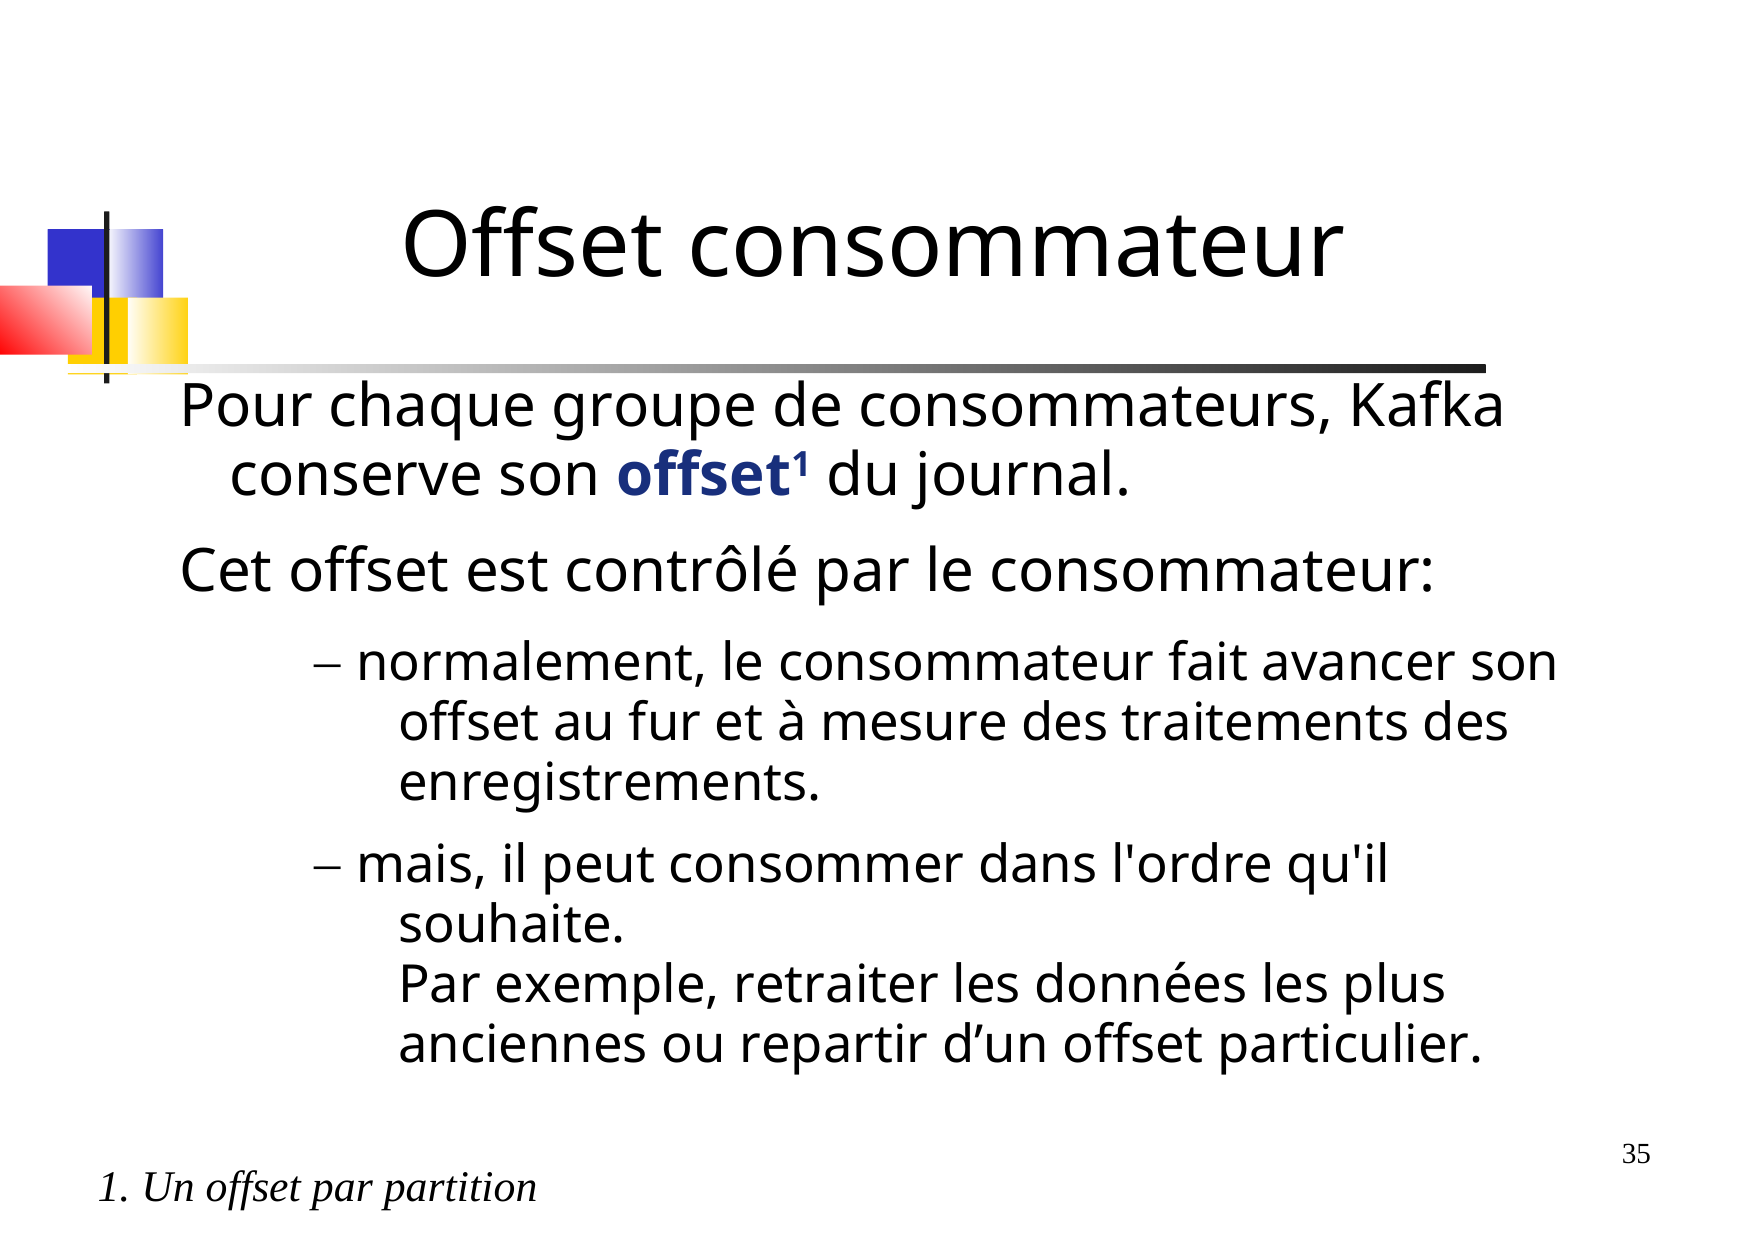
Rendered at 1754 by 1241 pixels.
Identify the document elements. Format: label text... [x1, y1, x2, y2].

text_box 1. Un offset par partition [82, 1154, 554, 1220]
list Pour chaque groupe de consommateurs, Kafka conserve son offset1 du journal. Cet offset est contrôlé par le consommateur: normalement, le consommateur fait avancer son offset au fur et à mesure des traitements des enregistrements. mais, il peut consommer dans l'ordre qu'il souhaite. Par exemple, retraiter les données les plus anciennes ou repartir d’un offset particulier. [179, 371, 1567, 1091]
title Offset consommateur [179, 139, 1567, 351]
